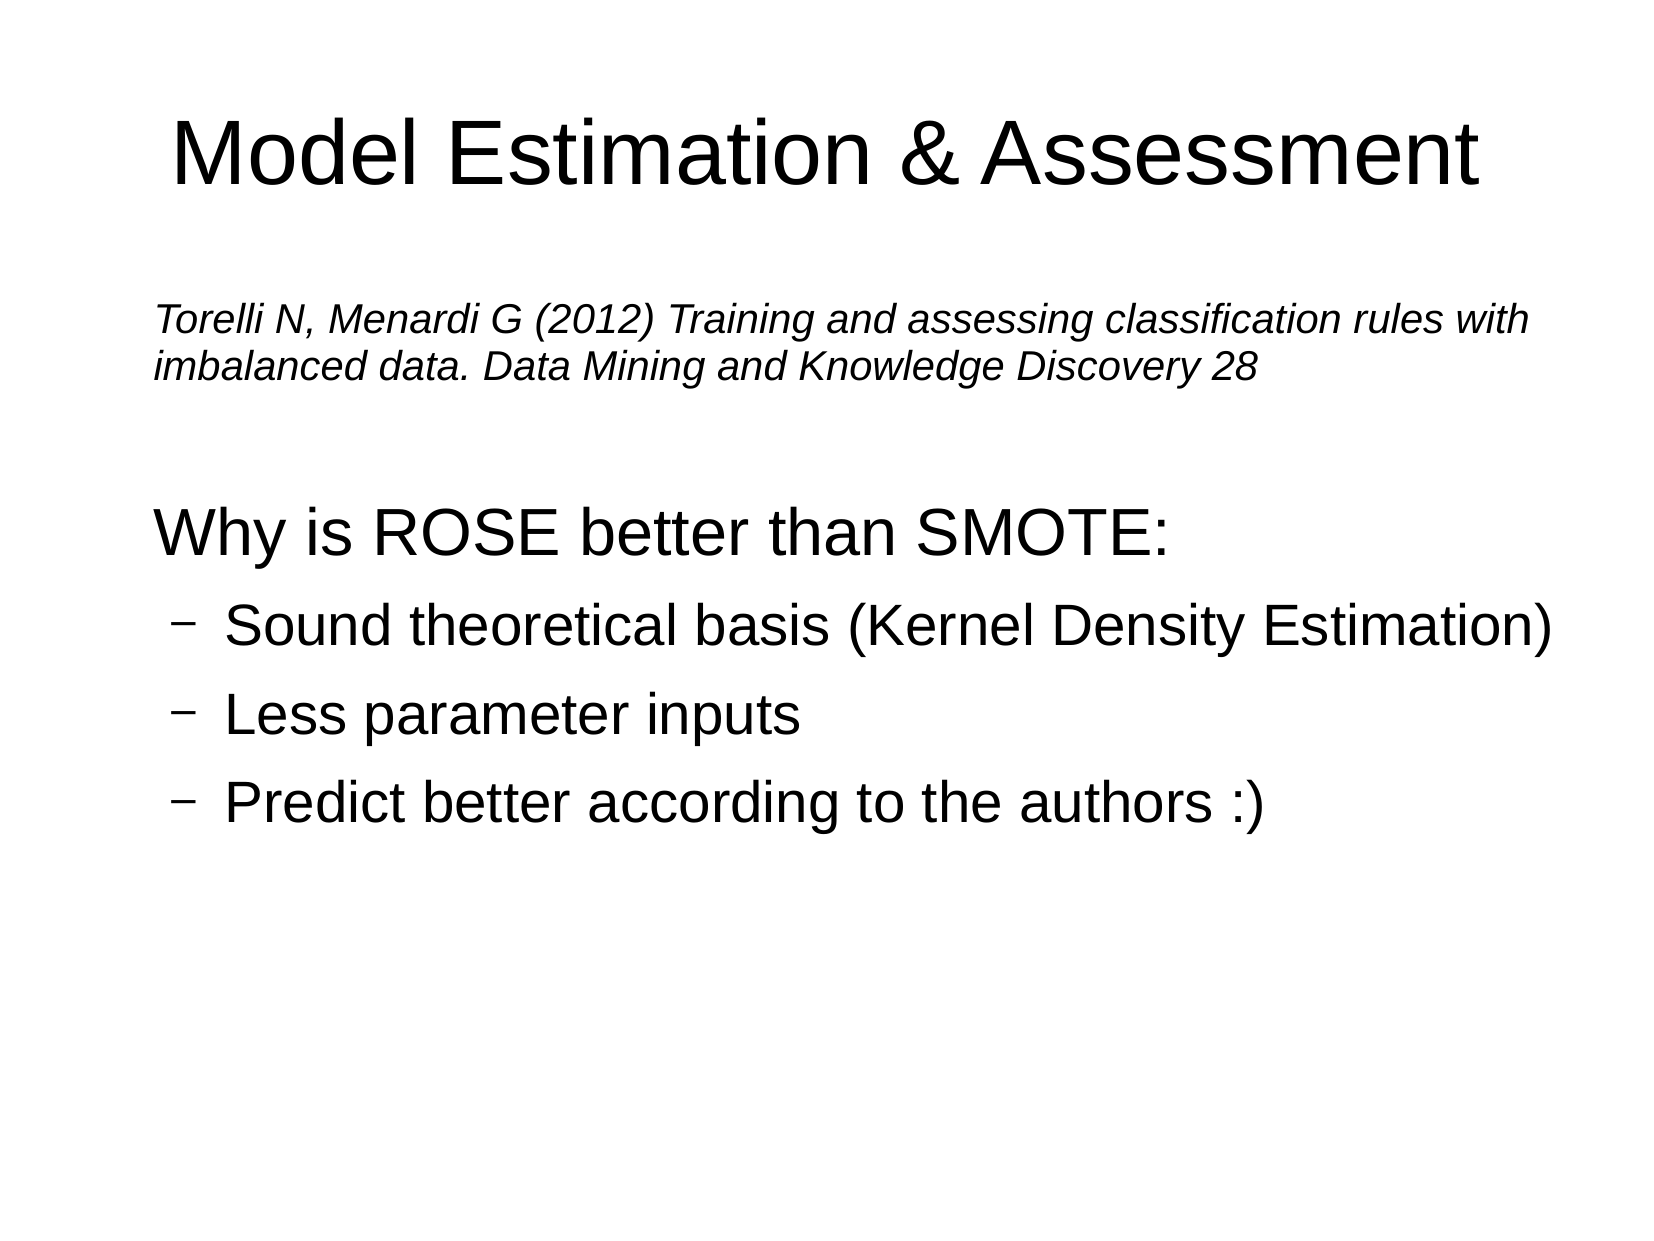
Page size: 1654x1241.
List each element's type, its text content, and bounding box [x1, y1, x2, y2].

list Torelli N, Menardi G (2012) Training and assessing classification rules with imbalanced data. Data Mining and Knowledge Discovery 28 Why is ROSE better than SMOTE: Sound theoretical basis (Kernel Density Estimation) Less parameter inputs Predict better according to the authors :) [82, 296, 1571, 1016]
title Model Estimation & Assessment [82, 49, 1571, 257]
